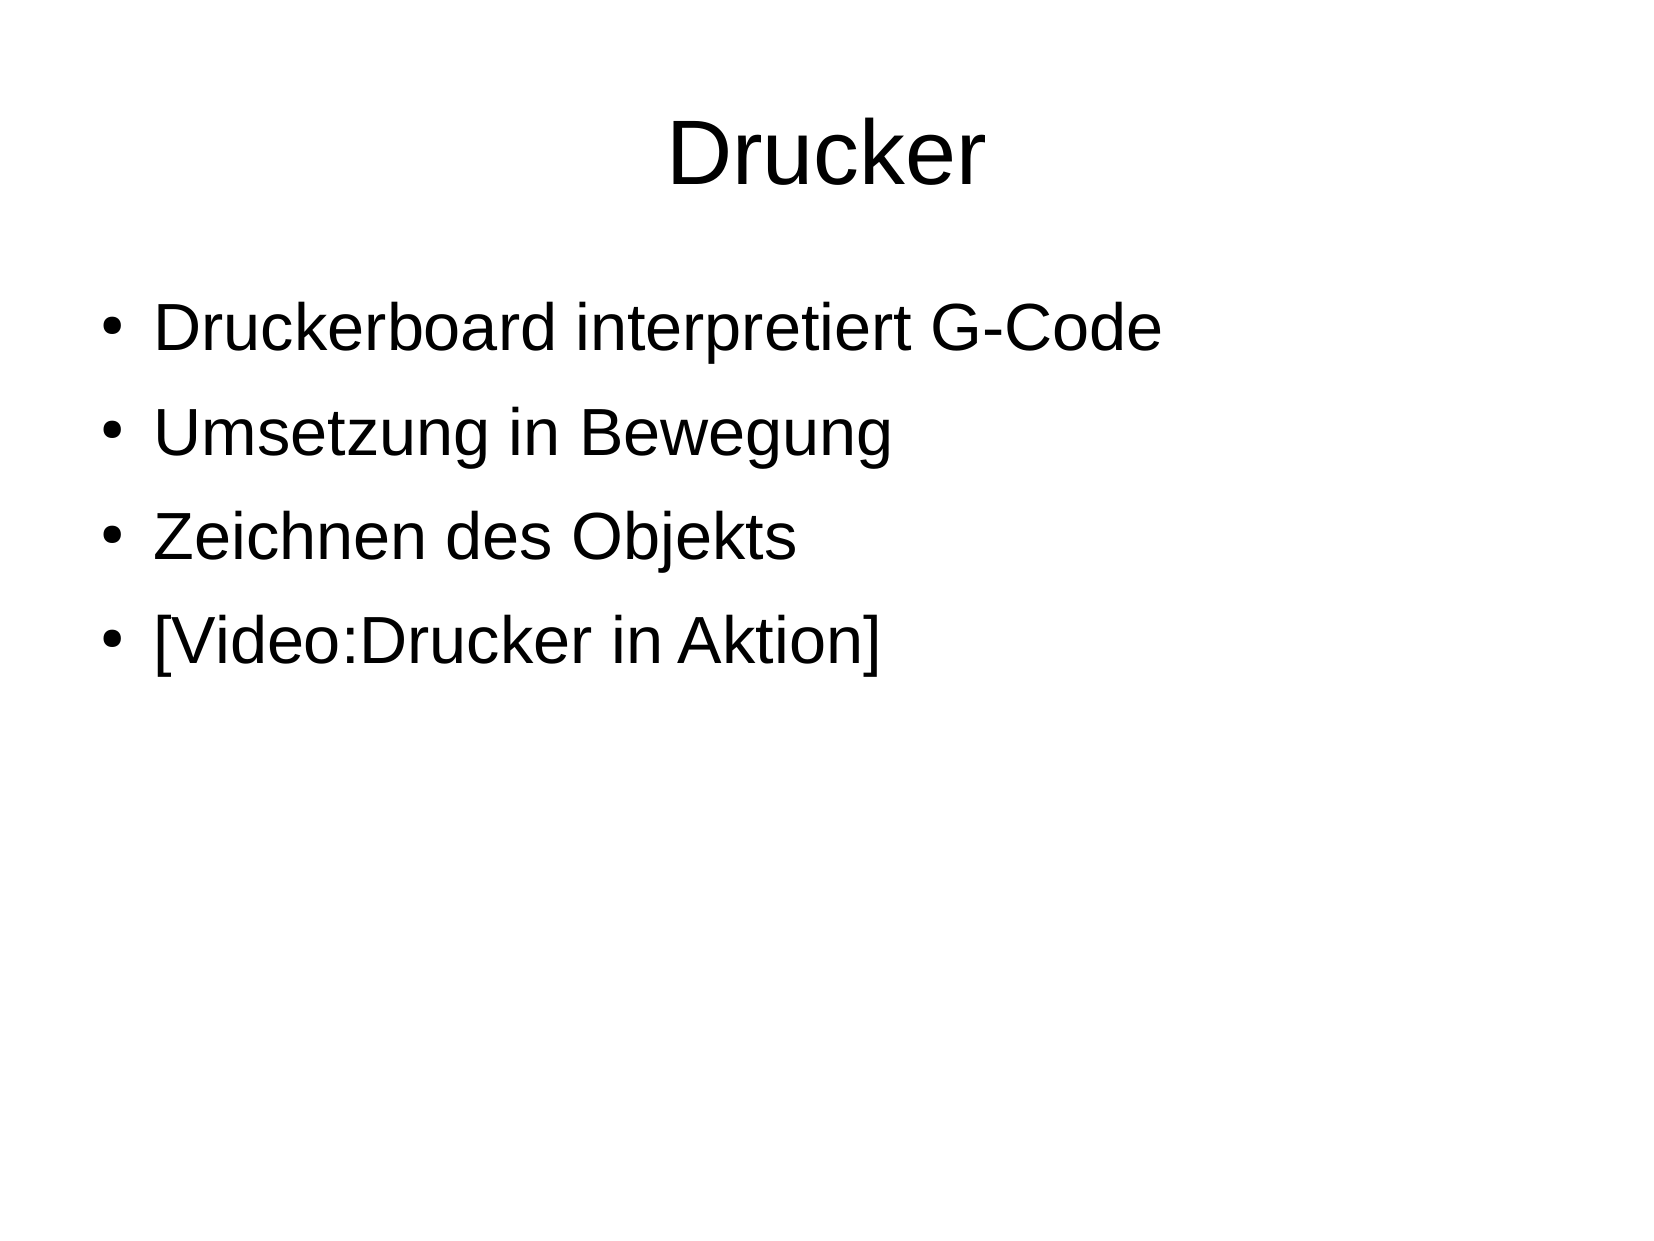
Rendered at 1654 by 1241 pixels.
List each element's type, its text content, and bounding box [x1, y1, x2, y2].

list Druckerboard interpretiert G-Code Umsetzung in Bewegung Zeichnen des Objekts [Video:Drucker in Aktion] [82, 290, 1571, 1010]
title Drucker [82, 49, 1571, 257]
